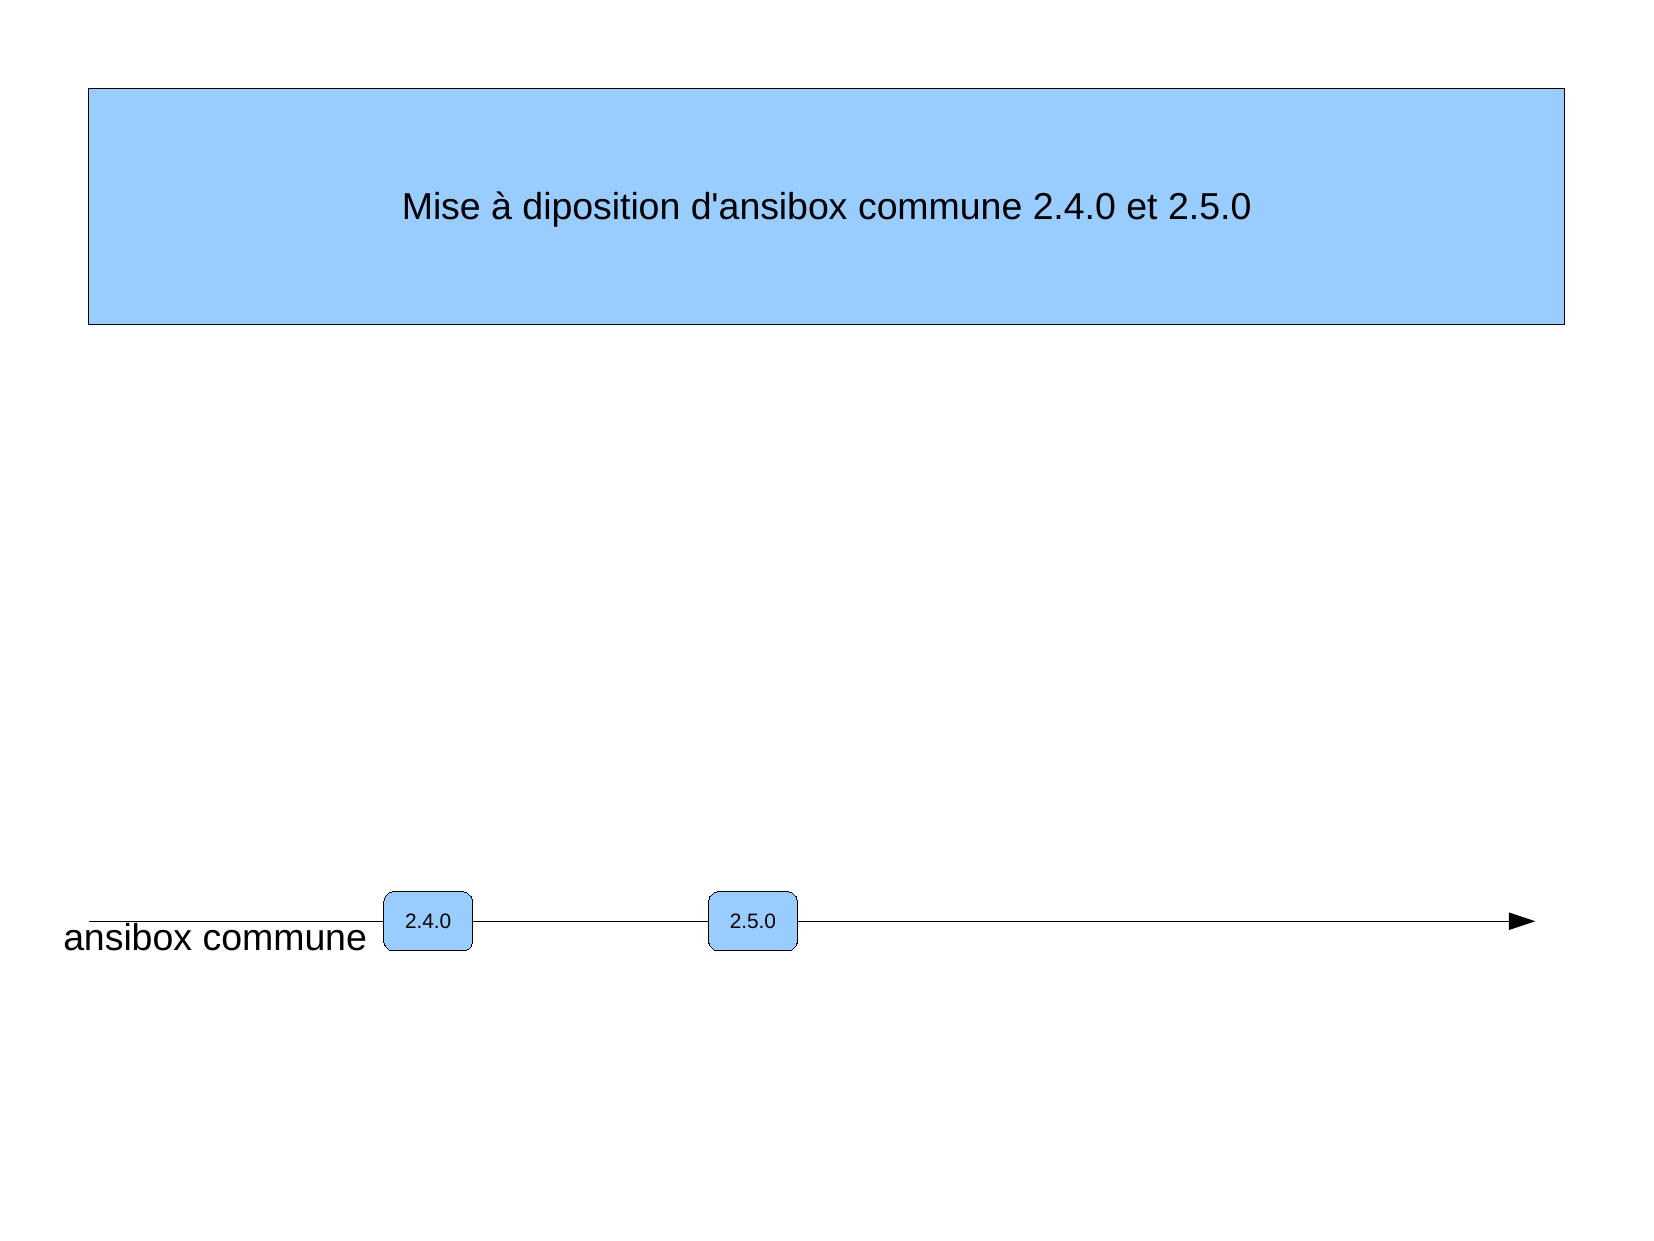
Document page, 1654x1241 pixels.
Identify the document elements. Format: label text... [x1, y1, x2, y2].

text_box ansibox commune [48, 909, 382, 967]
text_box 2.4.0 [383, 891, 473, 951]
text_box Mise à diposition d'ansibox commune 2.4.0 et 2.5.0 [88, 88, 1565, 325]
text_box 2.5.0 [708, 891, 798, 951]
